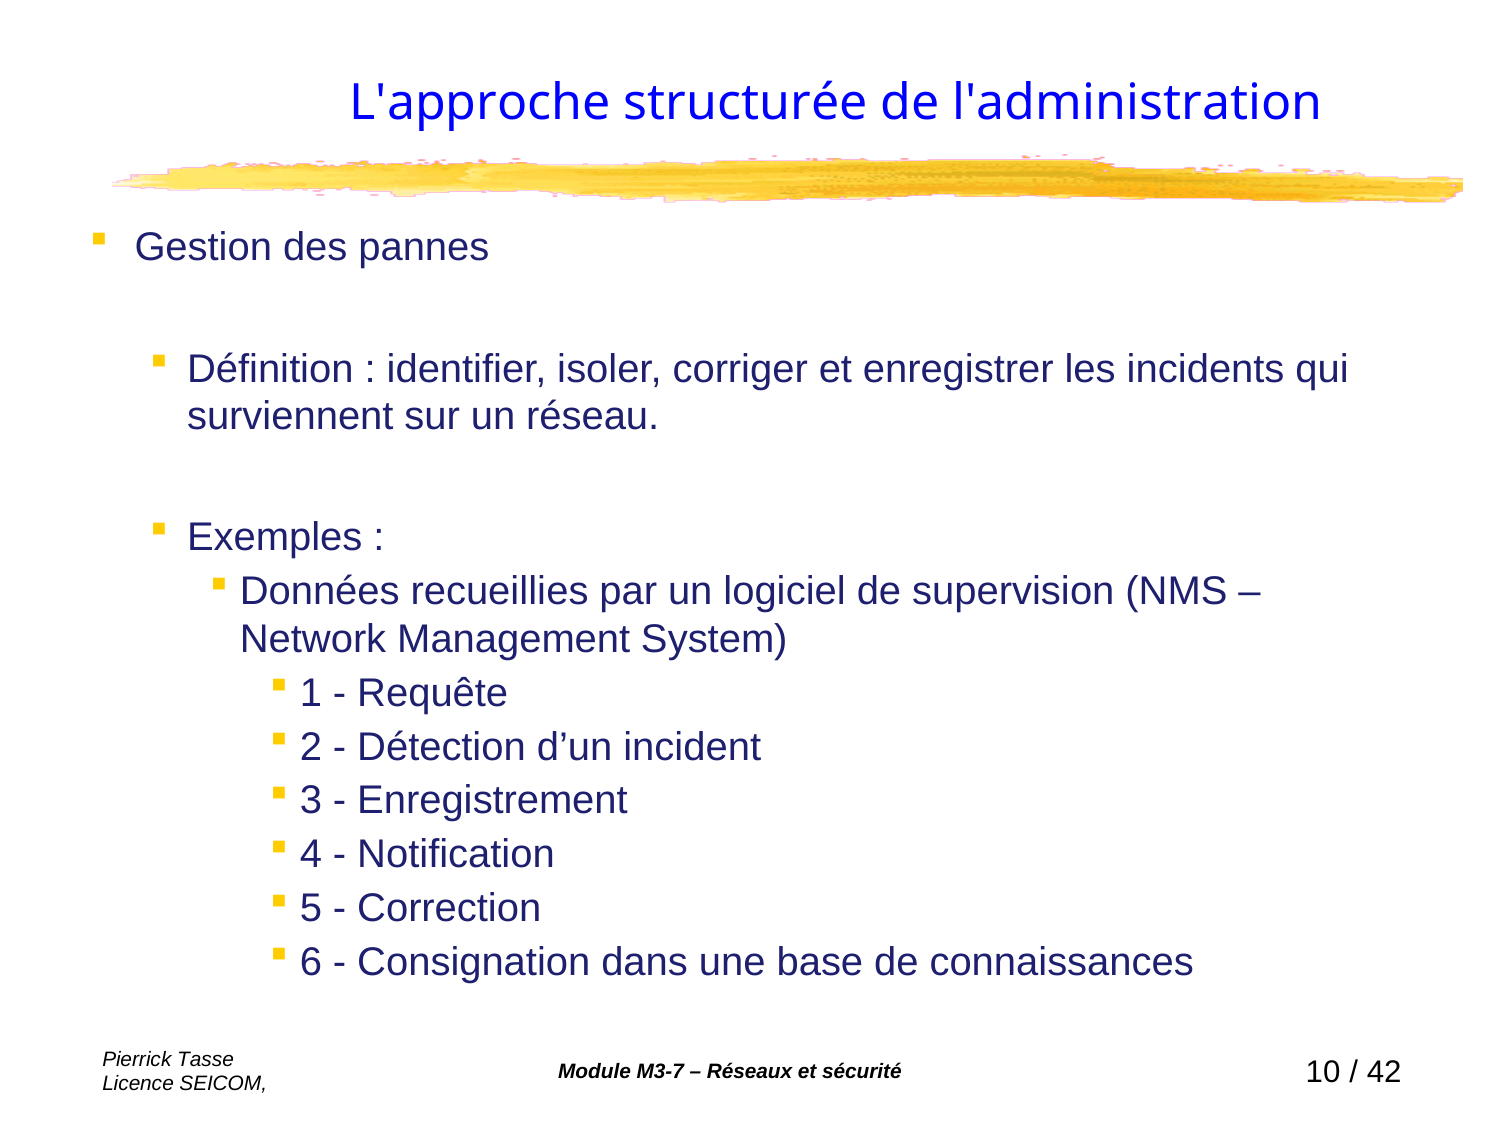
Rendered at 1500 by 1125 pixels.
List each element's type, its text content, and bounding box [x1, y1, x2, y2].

title L'approche structurée de l'administration [62, 37, 1338, 138]
list Gestion des pannes Définition : identifier, isoler, corriger et enregistrer les incidents qui surviennent sur un réseau. Exemples : Données recueillies par un logiciel de supervision (NMS – Network Management System) 1 - Requête 2 - Détection d’un incident 3 - Enregistrement 4 - Notification 5 - Correction 6 - Consignation dans une base de connaissances [74, 212, 1417, 993]
picture [112, 149, 1463, 213]
